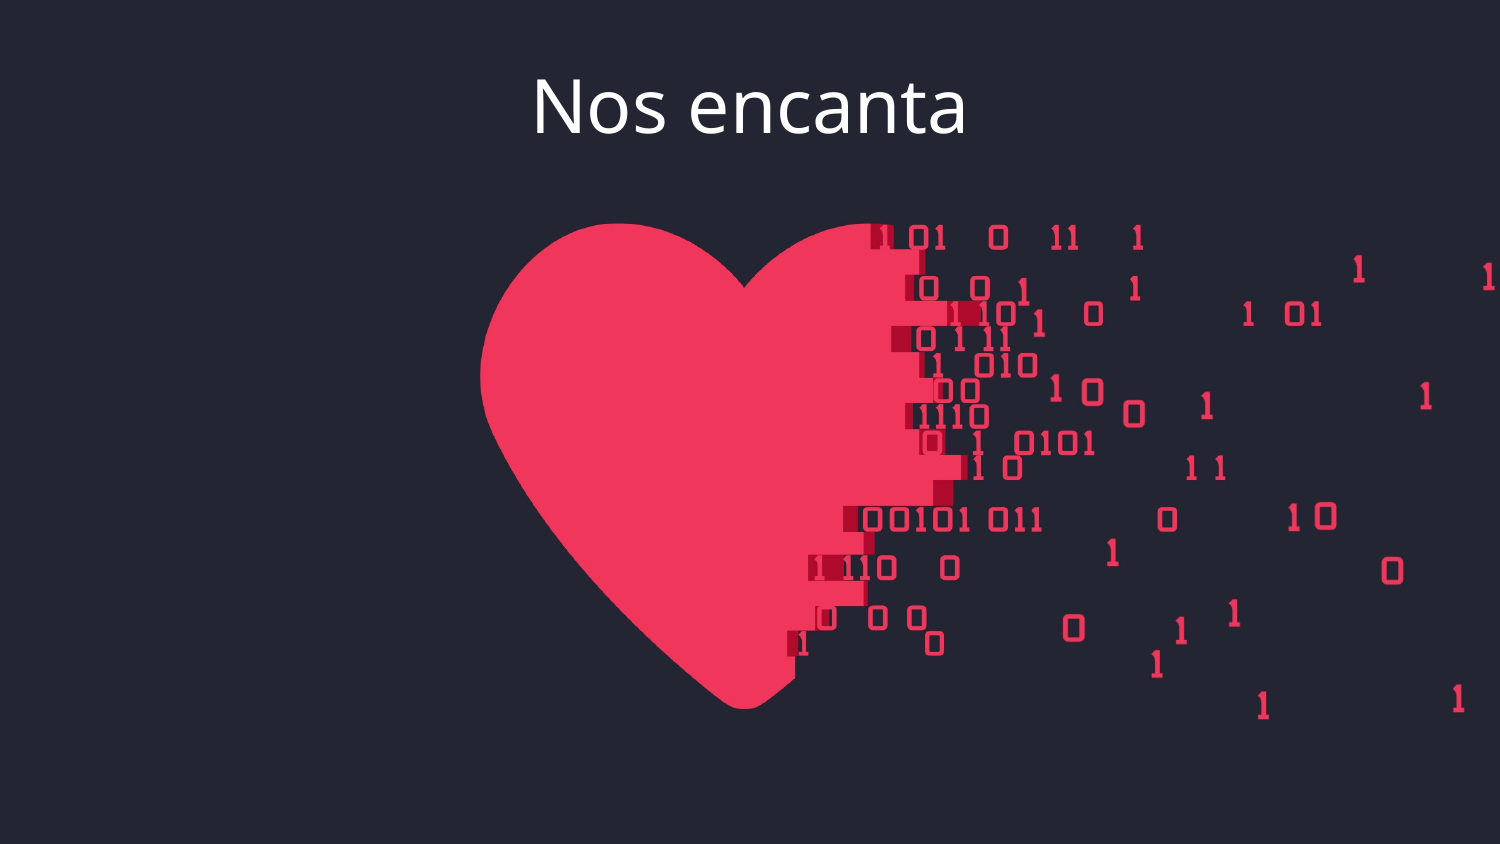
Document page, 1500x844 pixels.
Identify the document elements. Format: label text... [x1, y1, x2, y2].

text_box Nos encanta [74, 33, 1425, 175]
picture [0, 0, 1500, 844]
